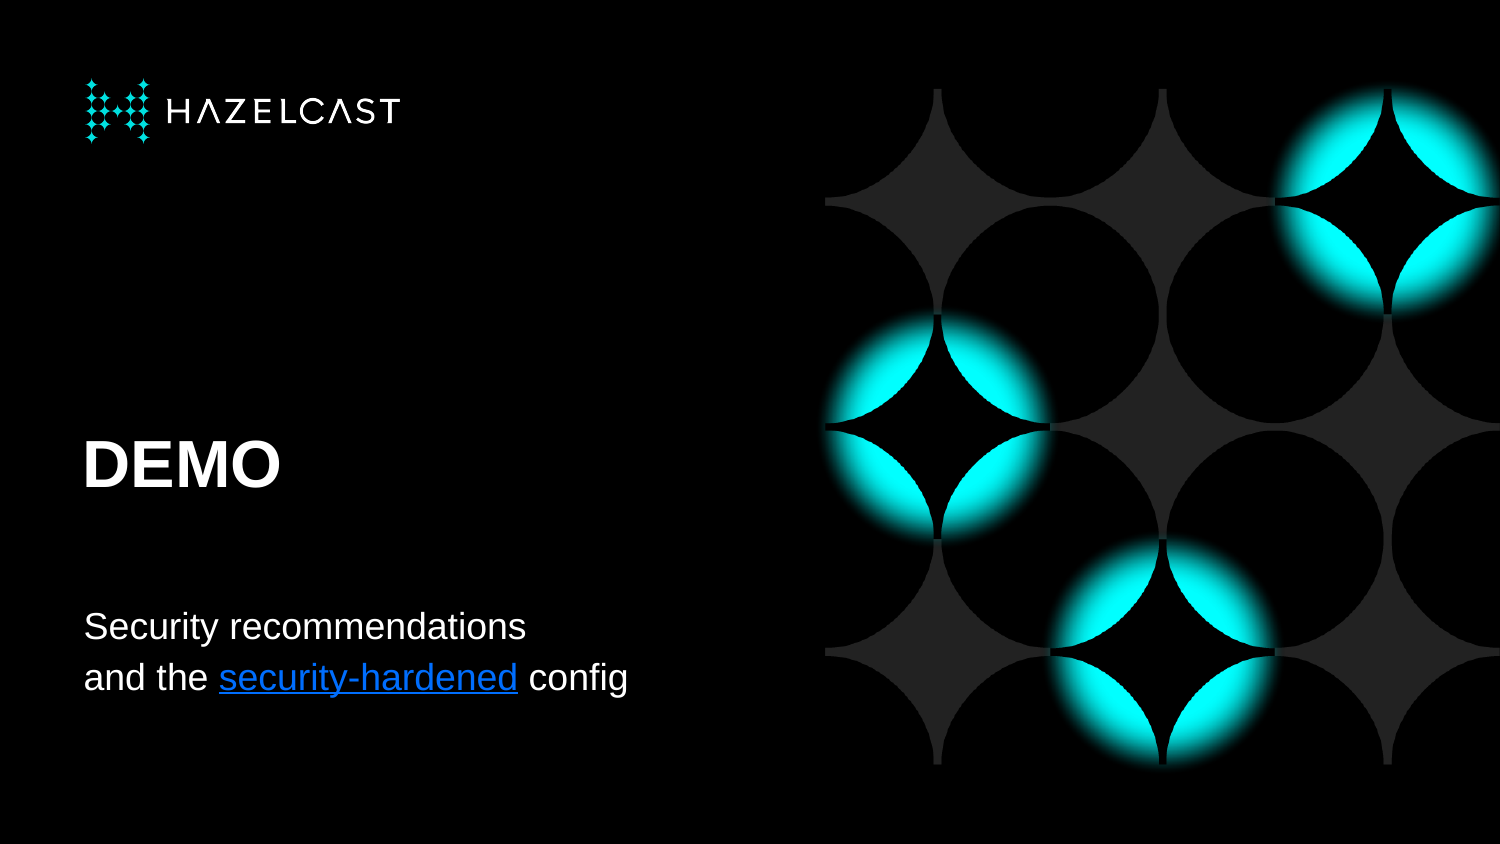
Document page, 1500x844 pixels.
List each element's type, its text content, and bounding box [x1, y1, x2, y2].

subtitle Security recommendations and the security-hardened config [82, 601, 781, 713]
title DEMO [82, 354, 781, 578]
picture [0, 0, 1500, 844]
